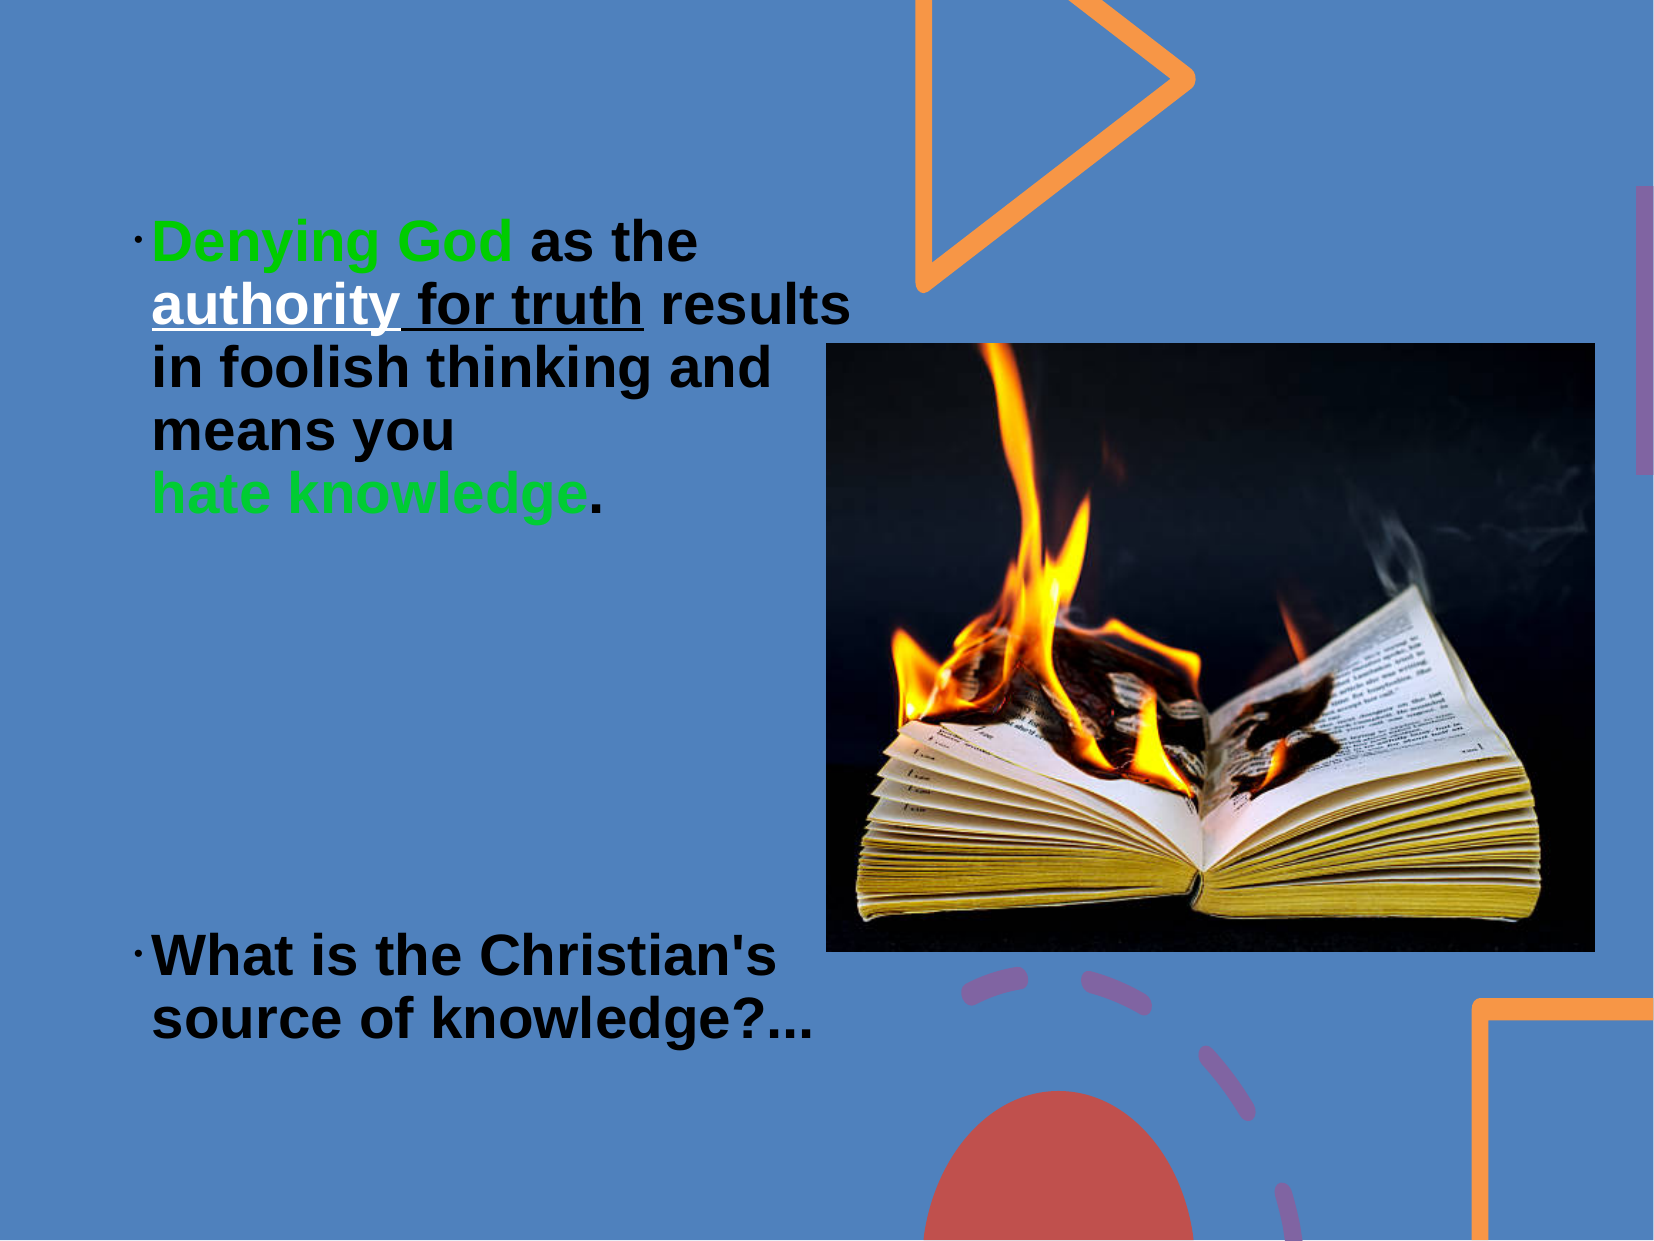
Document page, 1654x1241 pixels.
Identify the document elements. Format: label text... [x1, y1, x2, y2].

list Denying God as the authority for truth results in foolish thinking and means you hate knowledge. What is the Christian's source of knowledge?... [134, 211, 866, 999]
picture [826, 343, 1595, 952]
text_box [0, 0, 1654, 1241]
